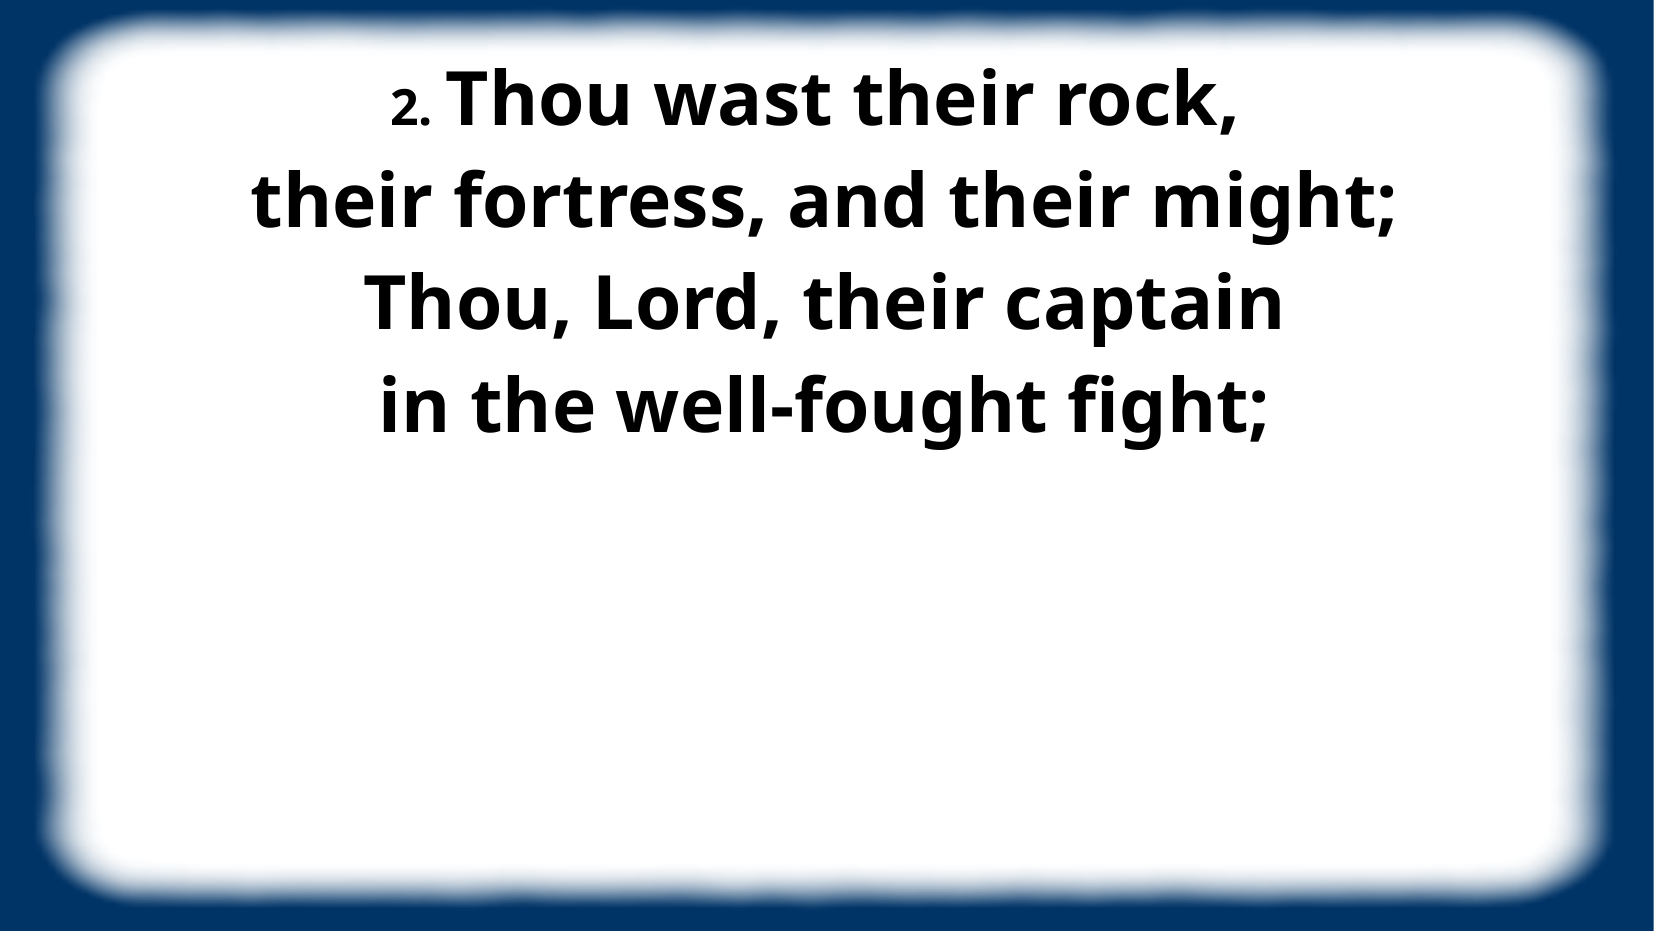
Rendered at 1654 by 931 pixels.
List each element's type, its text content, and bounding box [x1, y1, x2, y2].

picture [0, 0, 1654, 931]
title 2. Thou wast their rock, their fortress, and their might; Thou, Lord, their captain in the well-fought fight; [120, 45, 1531, 516]
